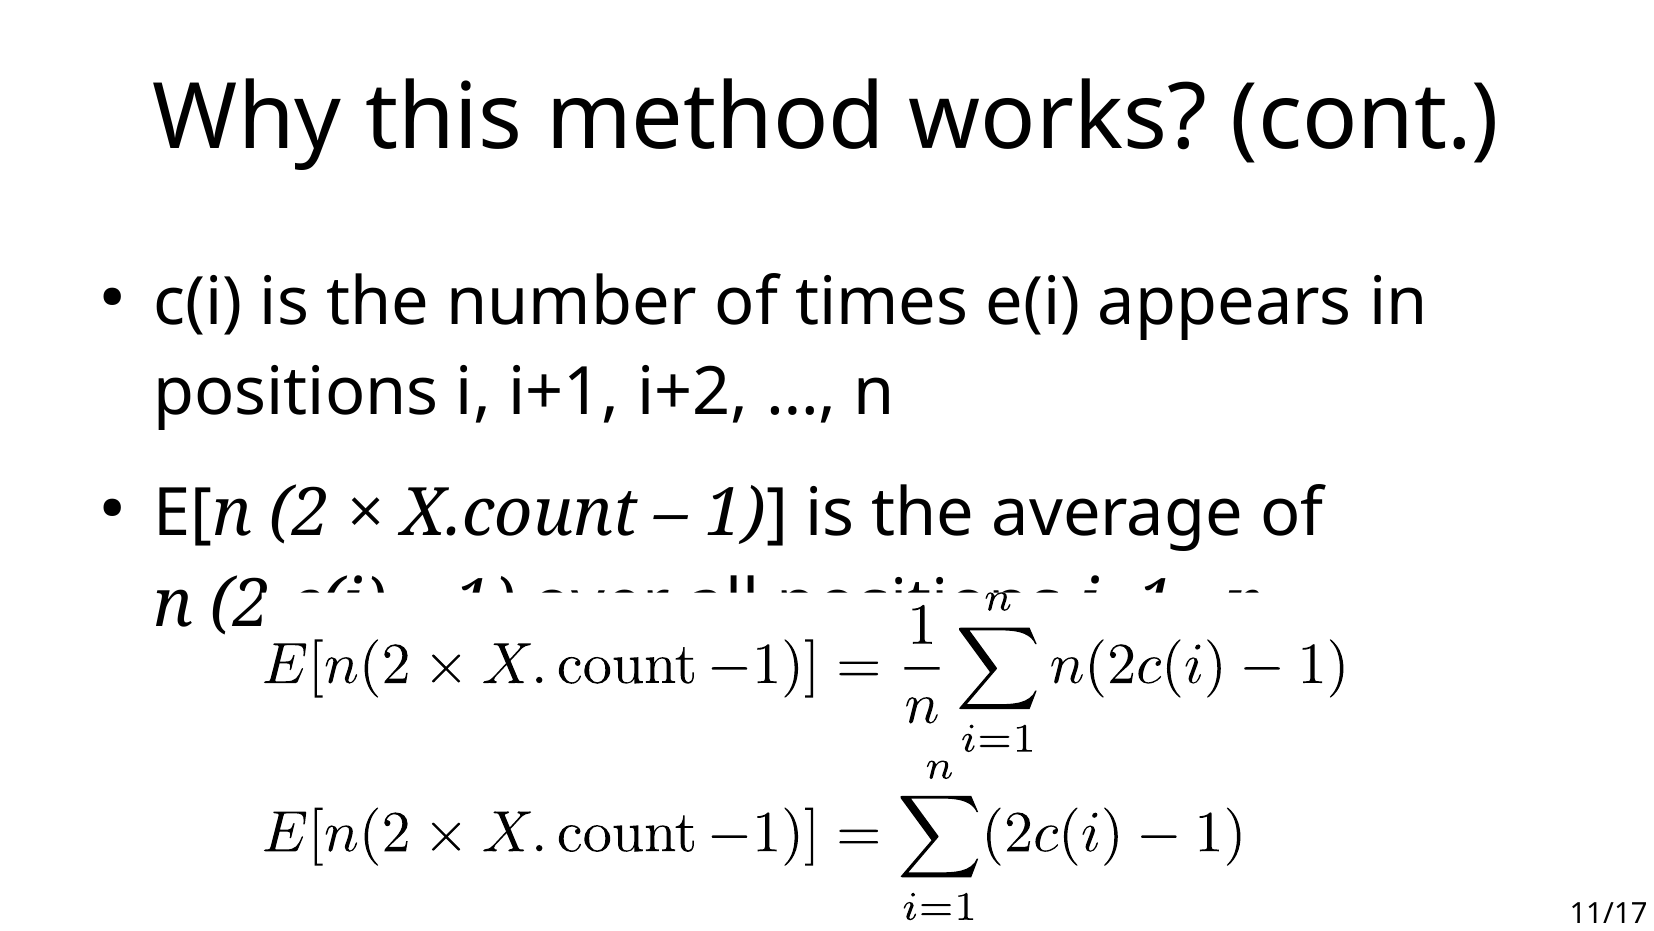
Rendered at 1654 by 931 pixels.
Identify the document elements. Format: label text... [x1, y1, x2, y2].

list c(i) is the number of times e(i) appears in positions i, i+1, i+2, …, n E[n (2 × X.count – 1)] is the average of n (2 c(i) – 1) over all positions i=1...n [82, 253, 1571, 793]
title Why this method works? (cont.) [82, 1, 1571, 226]
text_box [261, 760, 1247, 921]
text_box [261, 592, 1350, 753]
